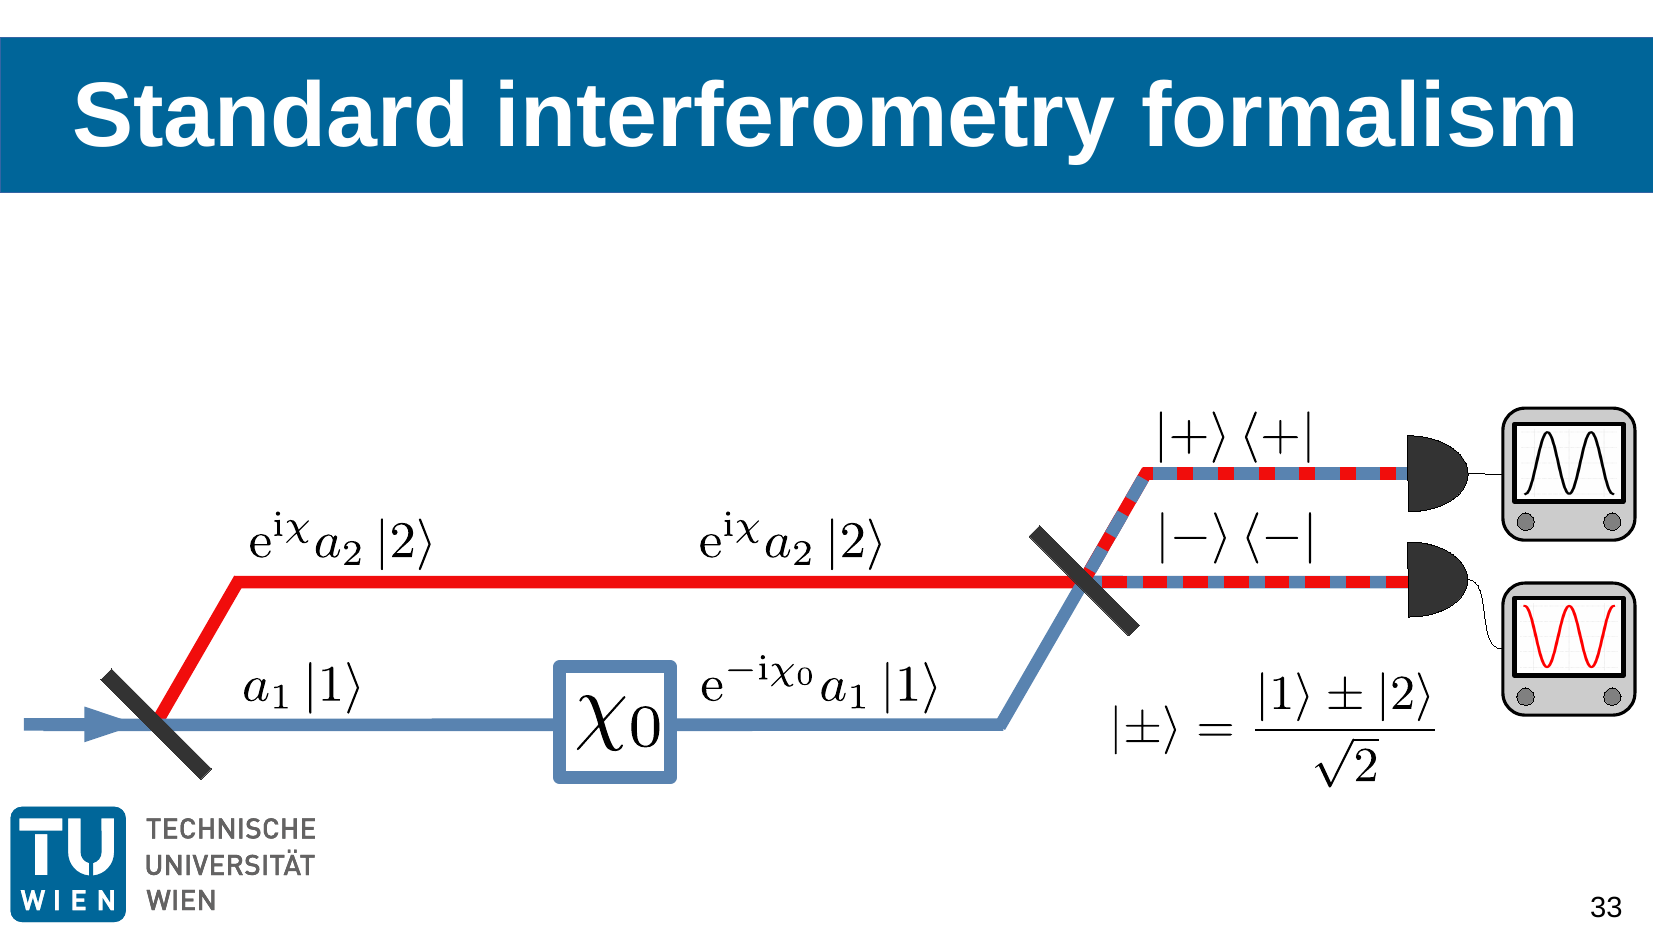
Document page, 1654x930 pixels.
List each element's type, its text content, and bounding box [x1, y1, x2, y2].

text_box [559, 666, 671, 778]
picture [692, 504, 889, 582]
text_box [1502, 583, 1635, 716]
picture [1148, 491, 1319, 581]
title Standard interferometry formalism [0, 37, 1653, 193]
text_box [1029, 525, 1140, 636]
picture [560, 680, 668, 766]
picture [242, 504, 439, 582]
text_box [1502, 408, 1635, 541]
picture [1146, 396, 1317, 469]
text_box [1407, 435, 1469, 512]
picture [1098, 661, 1456, 790]
picture [234, 648, 372, 726]
picture [692, 651, 952, 716]
picture [1517, 426, 1621, 500]
text_box [1407, 542, 1468, 618]
picture [1516, 600, 1622, 674]
text_box [100, 668, 212, 780]
